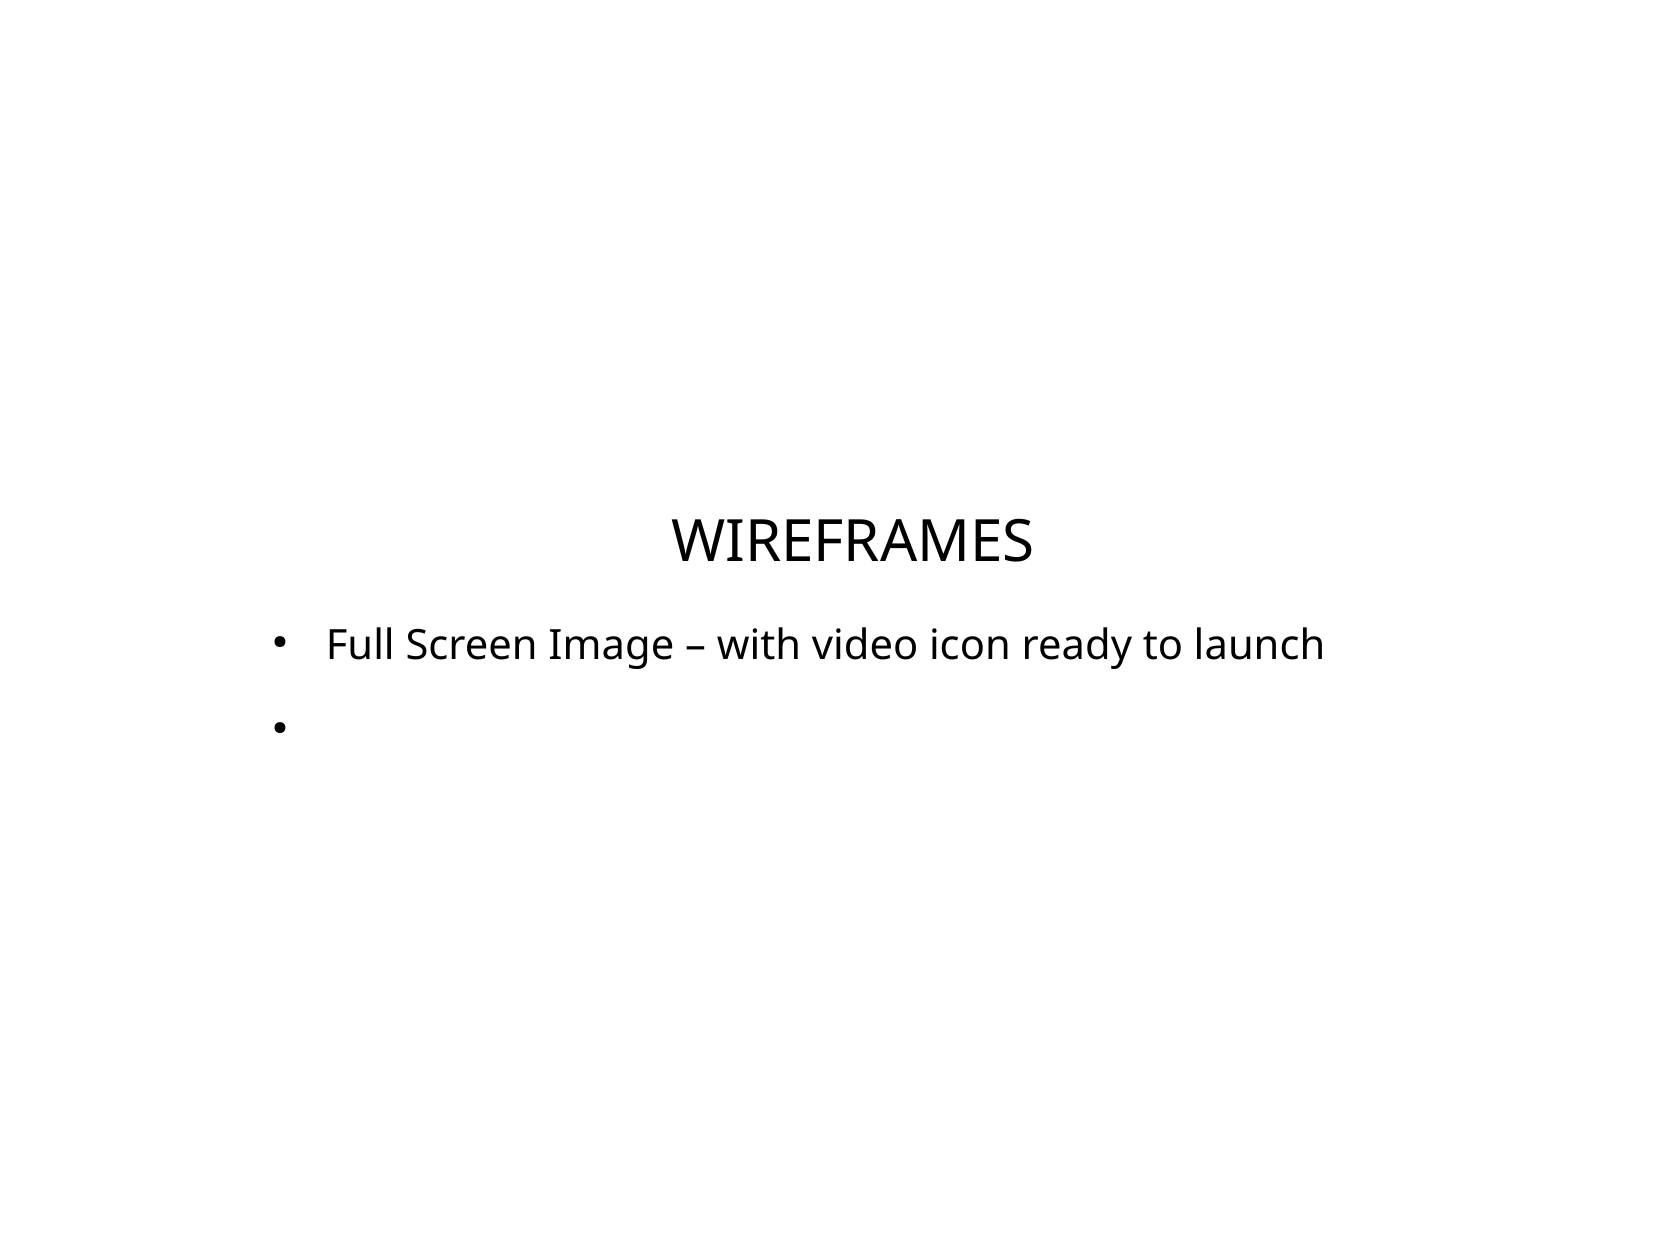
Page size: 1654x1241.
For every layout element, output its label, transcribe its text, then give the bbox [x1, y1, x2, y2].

text_box Full Screen Image – with video icon ready to launch [255, 614, 1564, 706]
list WIREFRAMES [600, 498, 1036, 586]
